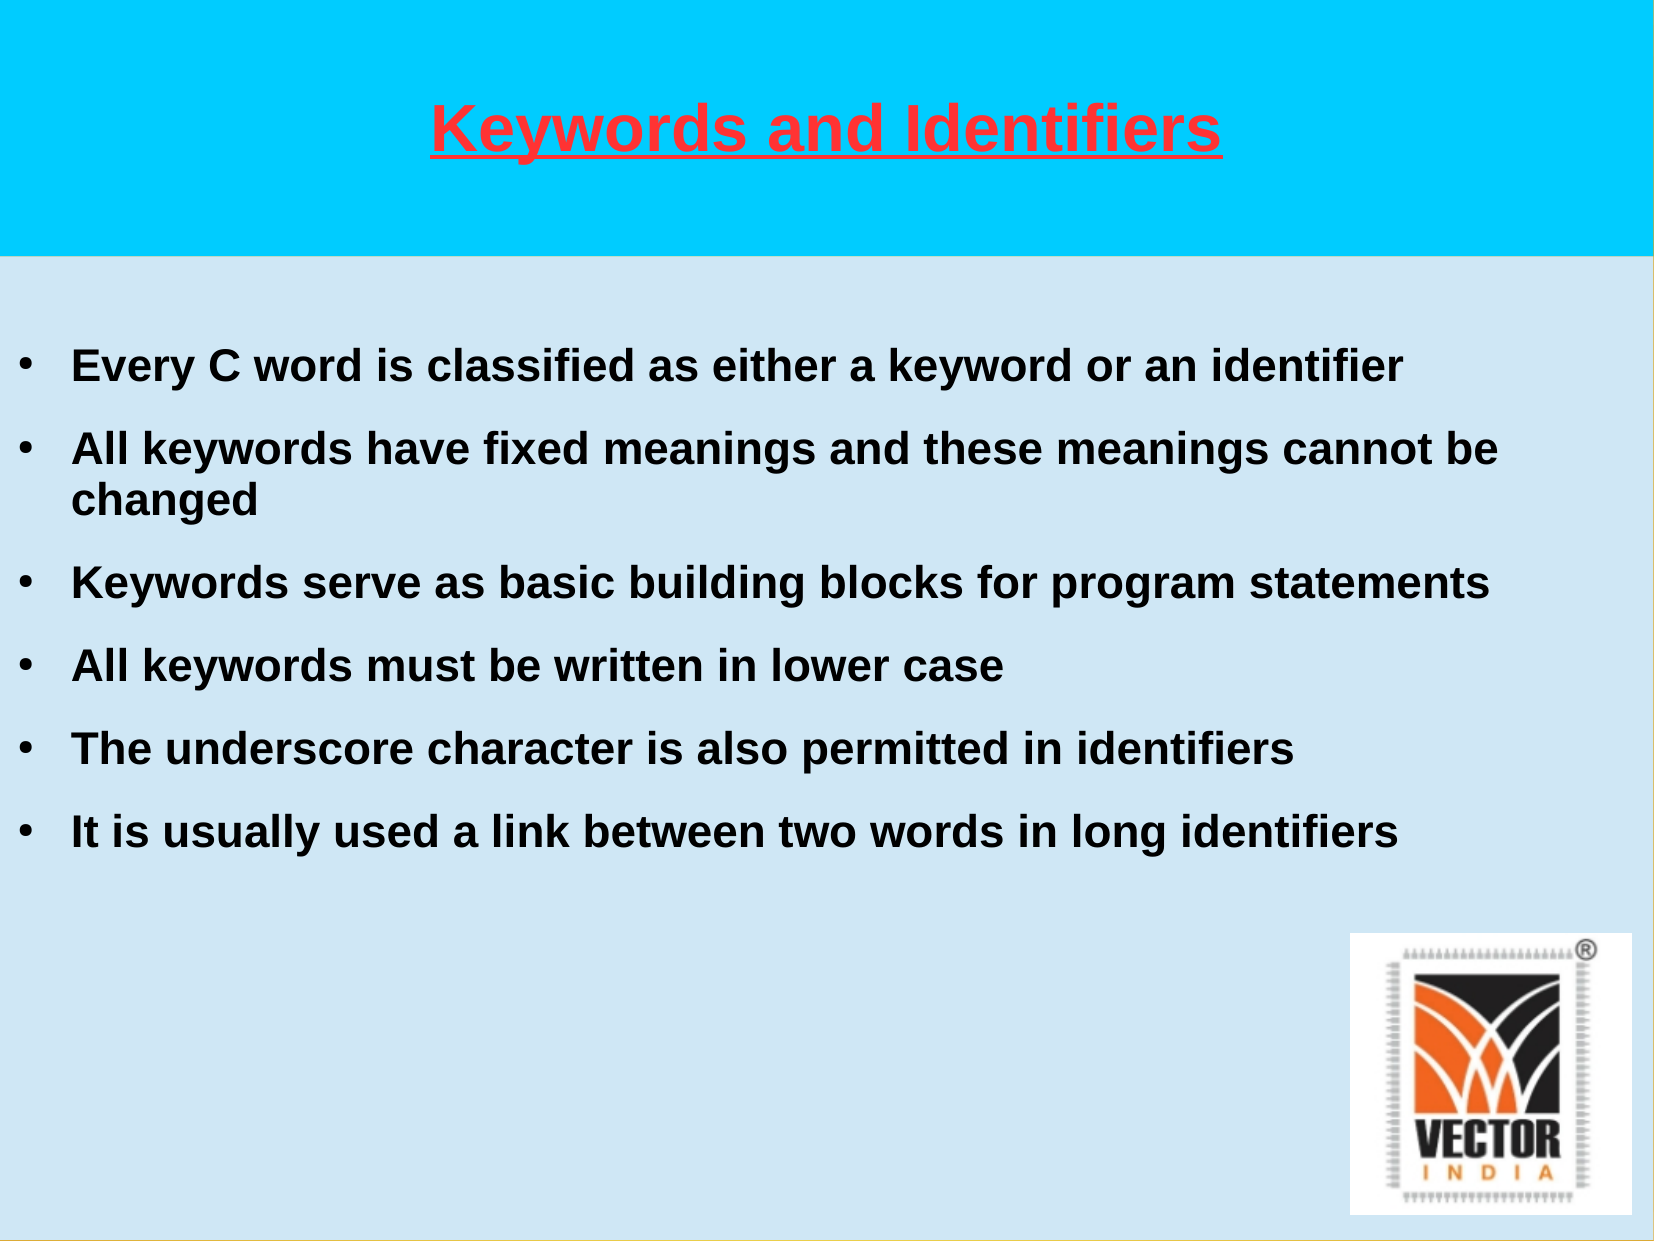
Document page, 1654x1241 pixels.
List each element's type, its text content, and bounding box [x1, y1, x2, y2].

picture [1350, 933, 1632, 1216]
title Keywords and Identifiers [0, 0, 1654, 256]
list Every C word is classified as either a keyword or an identifier All keywords have fixed meanings and these meanings cannot be changed Keywords serve as basic building blocks for program statements All keywords must be written in lower case The underscore character is also permitted in identifiers It is usually used a link between two words in long identifiers [0, 256, 1654, 1241]
